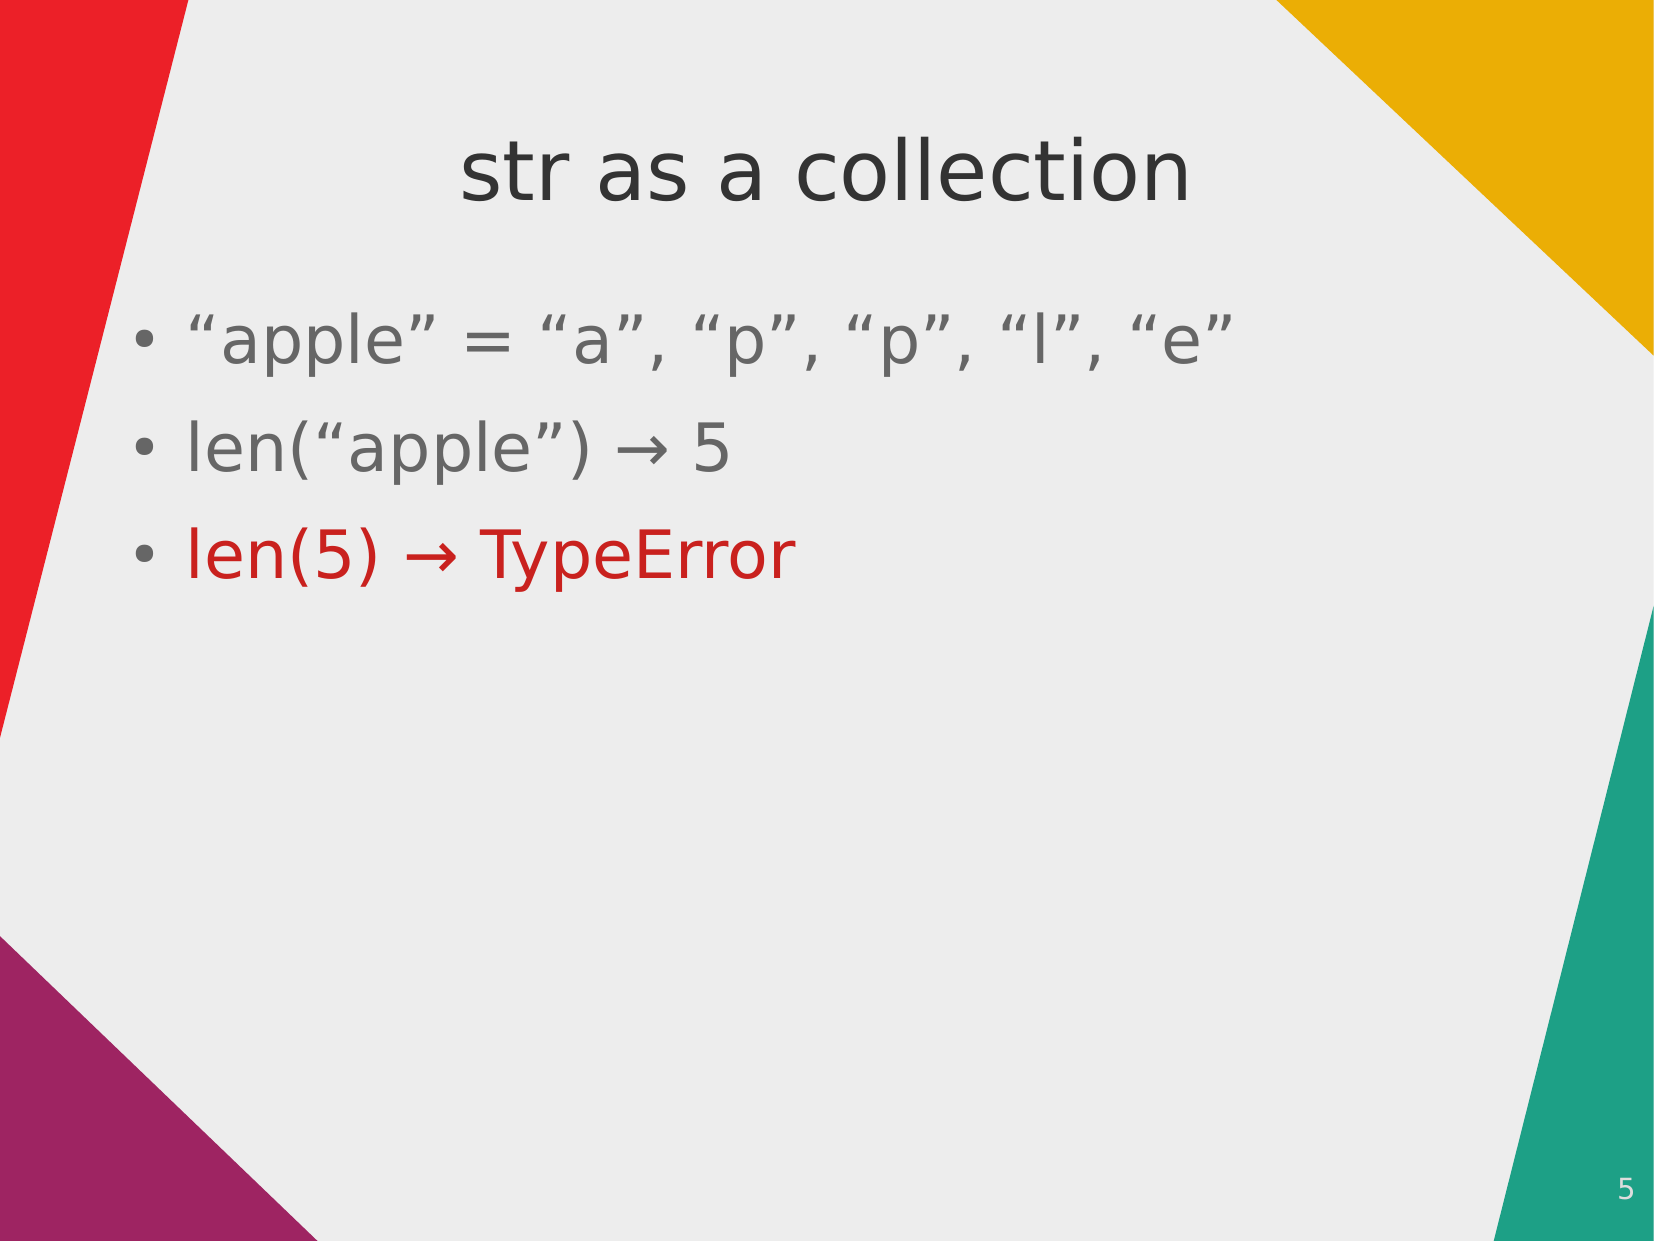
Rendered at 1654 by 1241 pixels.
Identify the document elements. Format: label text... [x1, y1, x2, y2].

title str as a collection [114, 73, 1539, 271]
list “apple” = “a”, “p”, “p”, “l”, “e” len(“apple”) → 5 len(5) → TypeError [114, 302, 1539, 1033]
